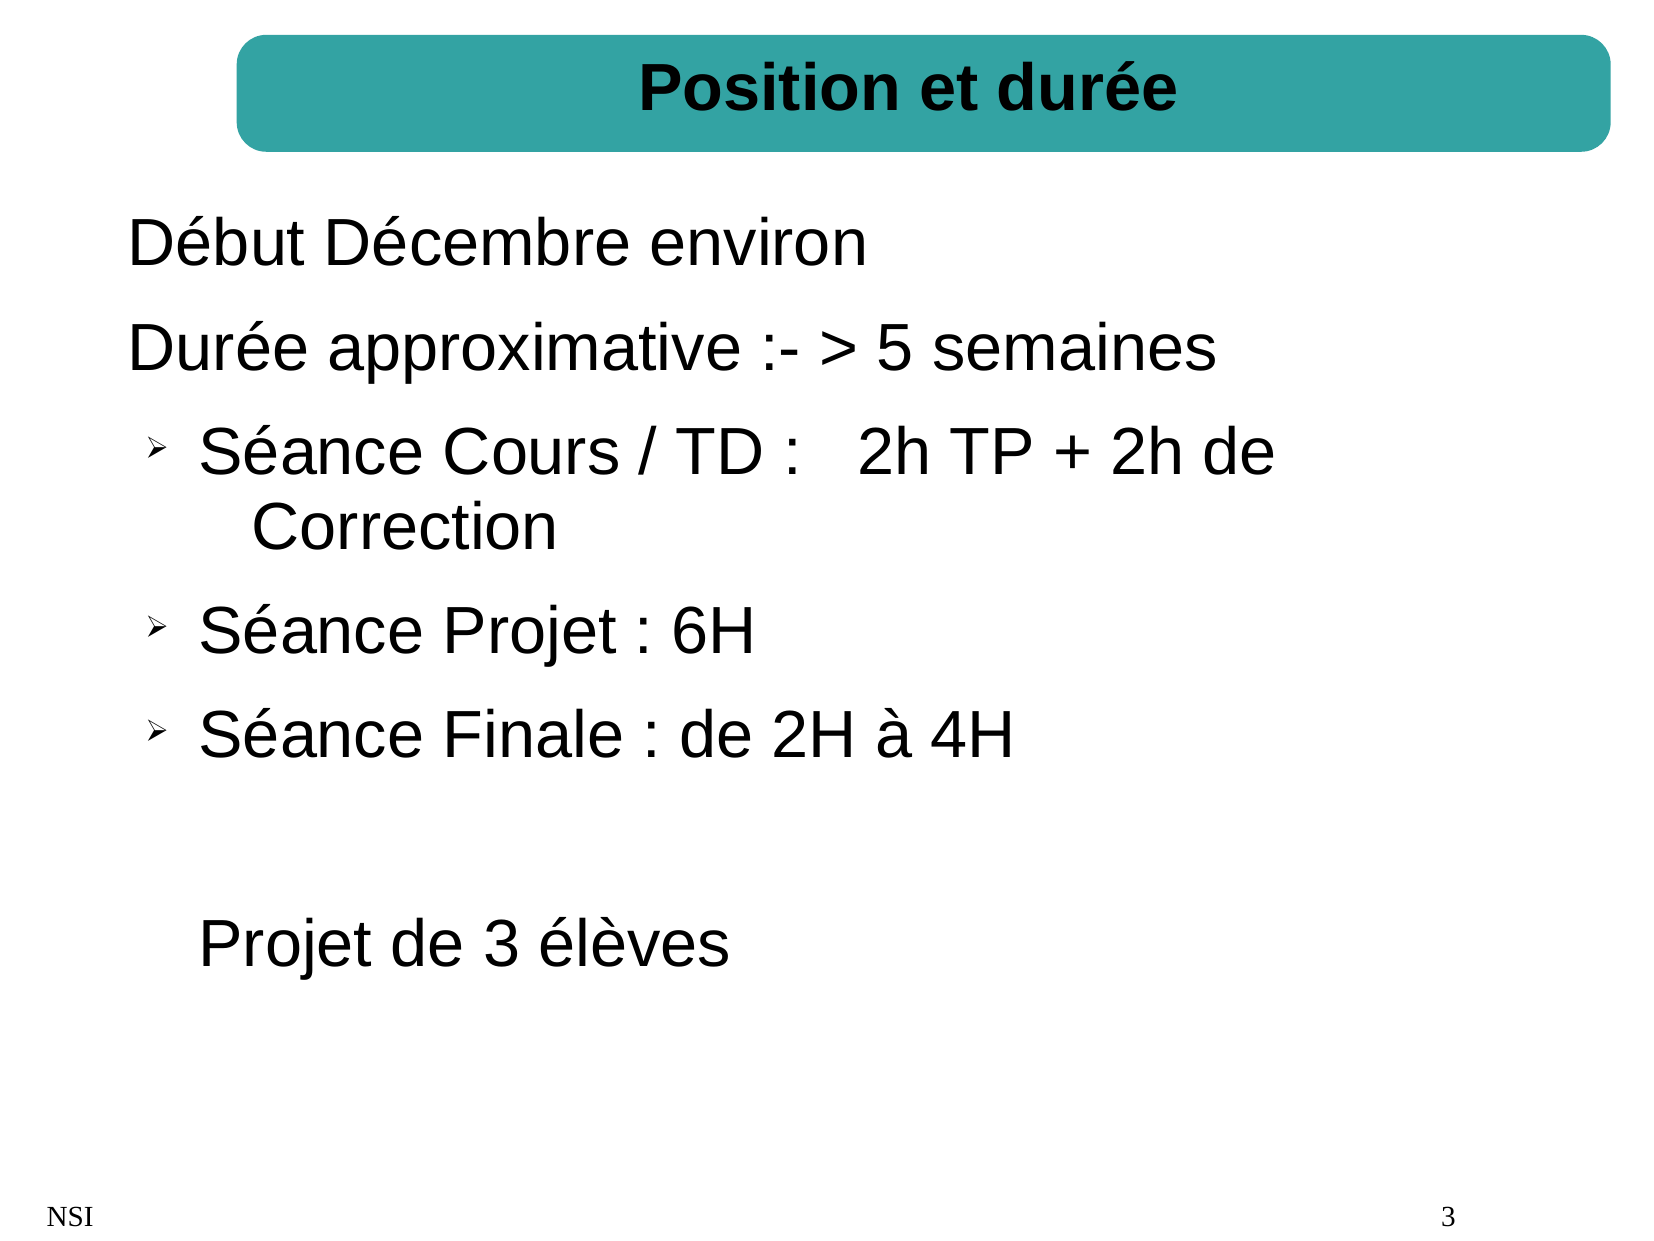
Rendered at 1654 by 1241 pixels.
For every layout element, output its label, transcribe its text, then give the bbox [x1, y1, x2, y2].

list Début Décembre environ Durée approximative :- > 5 semaines Séance Cours / TD : 2h TP + 2h de Correction Séance Projet : 6H Séance Finale : de 2H à 4H Projet de 3 élèves [110, 205, 1568, 1241]
title Position et durée [238, 37, 1598, 137]
